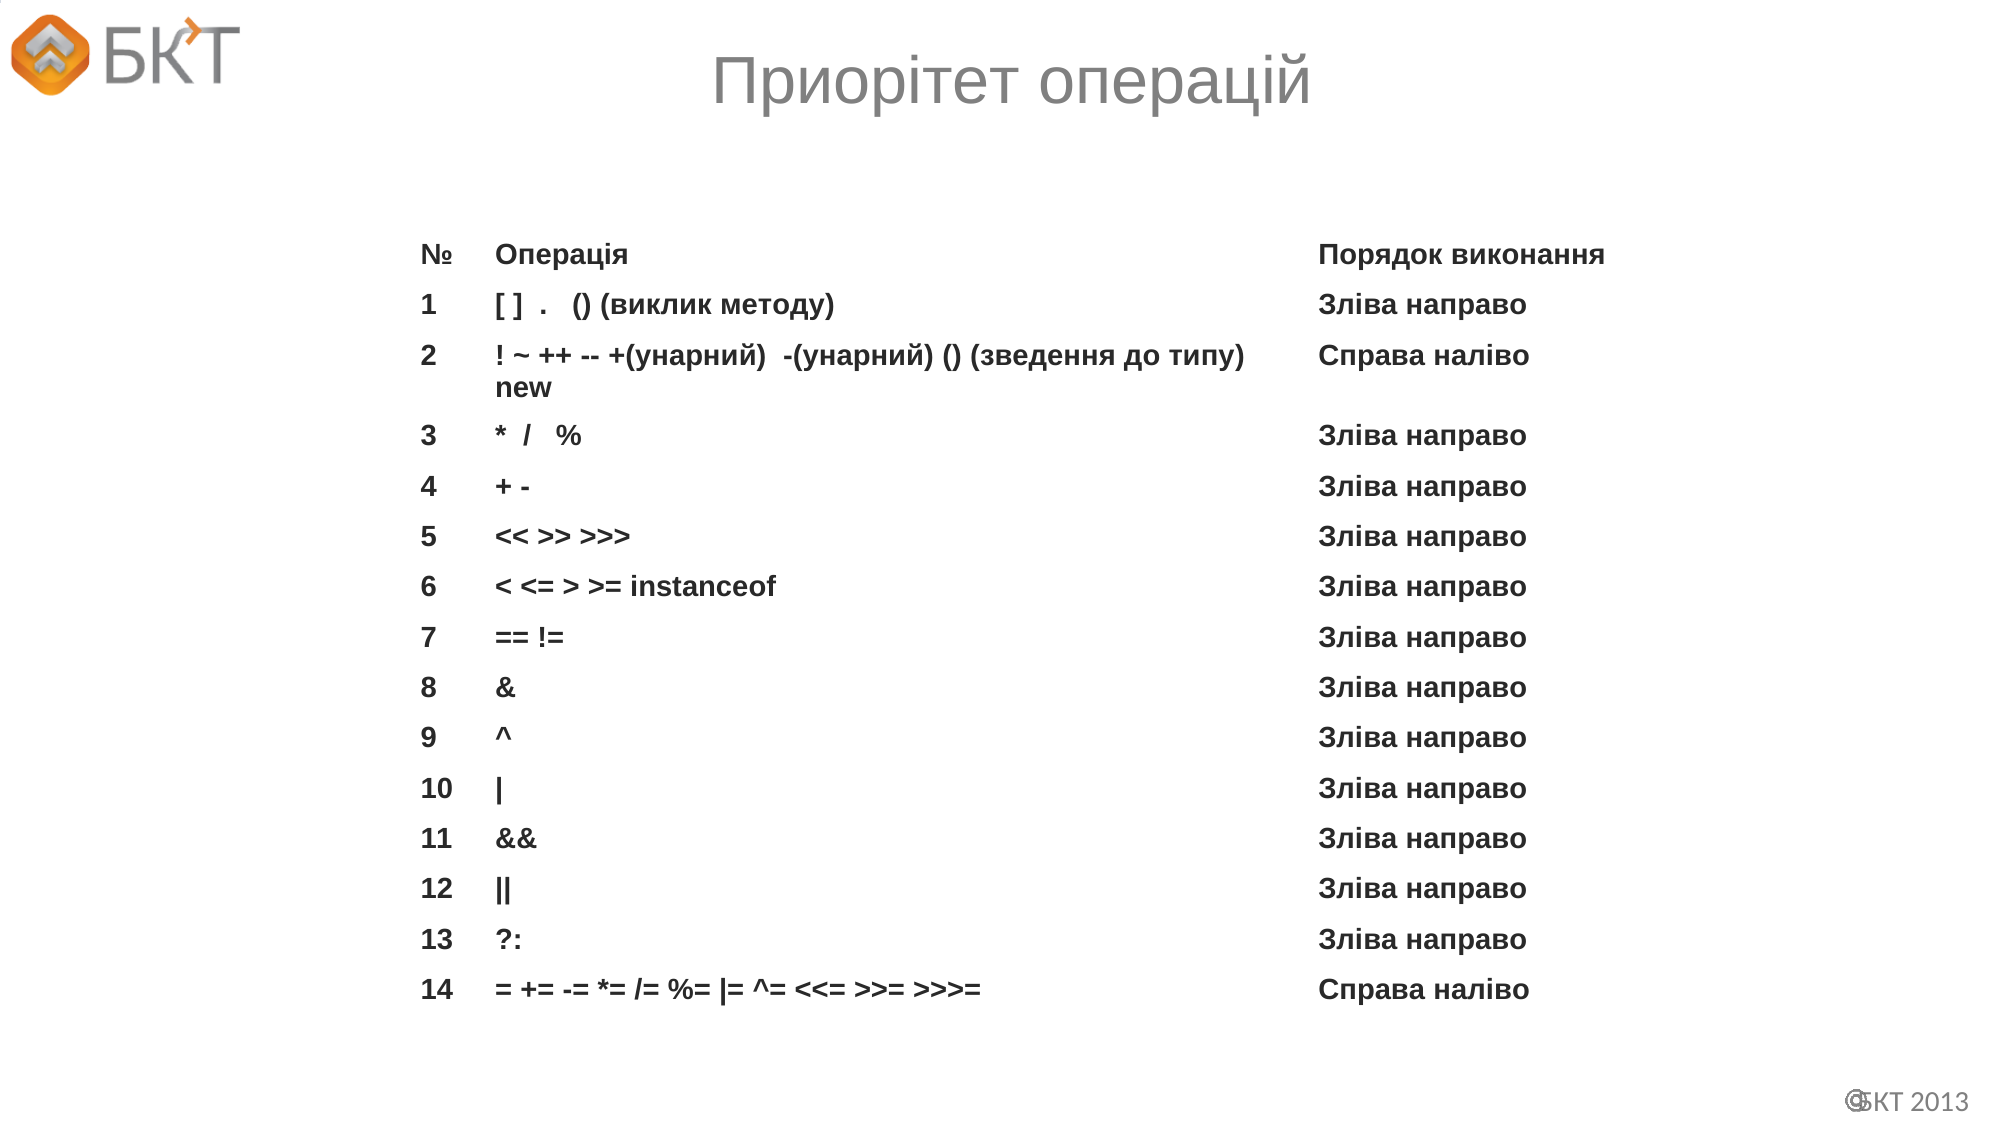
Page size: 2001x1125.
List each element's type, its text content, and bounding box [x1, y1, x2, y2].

table_cell Зліва направо [1304, 916, 1663, 966]
table_header № [406, 231, 480, 281]
table_cell 7 [406, 613, 480, 664]
table_cell Зліва направо [1304, 664, 1663, 714]
table_cell & [480, 664, 1304, 714]
table_cell Зліва направо [1304, 815, 1663, 865]
table_cell Справа наліво [1304, 966, 1663, 1016]
table_cell && [480, 815, 1304, 865]
table_cell + - [480, 462, 1304, 513]
text_box Приорітет операцій [585, 29, 1441, 125]
table_cell 10 [406, 765, 480, 815]
table_cell ^ [480, 714, 1304, 765]
table_cell Зліва направо [1304, 714, 1663, 765]
table_cell Зліва направо [1304, 462, 1663, 513]
table_cell 1 [406, 281, 480, 332]
table_cell ?: [480, 916, 1304, 966]
picture [4, 9, 250, 97]
table_header Порядок виконання [1304, 231, 1663, 281]
table_cell < <= > >= instanceof [480, 563, 1304, 613]
table_cell * / % [480, 412, 1304, 462]
table_header Операція [480, 231, 1304, 281]
table_cell Зліва направо [1304, 765, 1663, 815]
table_cell [ ] . () (виклик методу) [480, 281, 1304, 332]
table_cell 5 [406, 513, 480, 563]
table_cell Зліва направо [1304, 513, 1663, 563]
table_cell || [480, 865, 1304, 916]
table_cell Зліва направо [1304, 412, 1663, 462]
table_cell 6 [406, 563, 480, 613]
table_cell 3 [406, 412, 480, 462]
table_cell 9 [406, 714, 480, 765]
table_cell Зліва направо [1304, 563, 1663, 613]
table_cell 13 [406, 916, 480, 966]
table_cell = += -= *= /= %= |= ^= <<= >>= >>>= [480, 966, 1304, 1016]
table_cell 4 [406, 462, 480, 513]
table_cell ! ~ ++ -- +(унарний) -(унарний) () (зведення до типу) new [480, 332, 1304, 412]
table_cell Зліва направо [1304, 281, 1663, 332]
table_cell << >> >>> [480, 513, 1304, 563]
table_cell Зліва направо [1304, 865, 1663, 916]
table_cell 12 [406, 865, 480, 916]
table_cell 14 [406, 966, 480, 1016]
table_cell | [480, 765, 1304, 815]
picture [1845, 1084, 1867, 1116]
table_cell 2 [406, 332, 480, 412]
table_cell Зліва направо [1304, 613, 1663, 664]
table_cell Справа наліво [1304, 332, 1663, 412]
table_cell 11 [406, 815, 480, 865]
table_cell 8 [406, 664, 480, 714]
table_cell == != [480, 613, 1304, 664]
